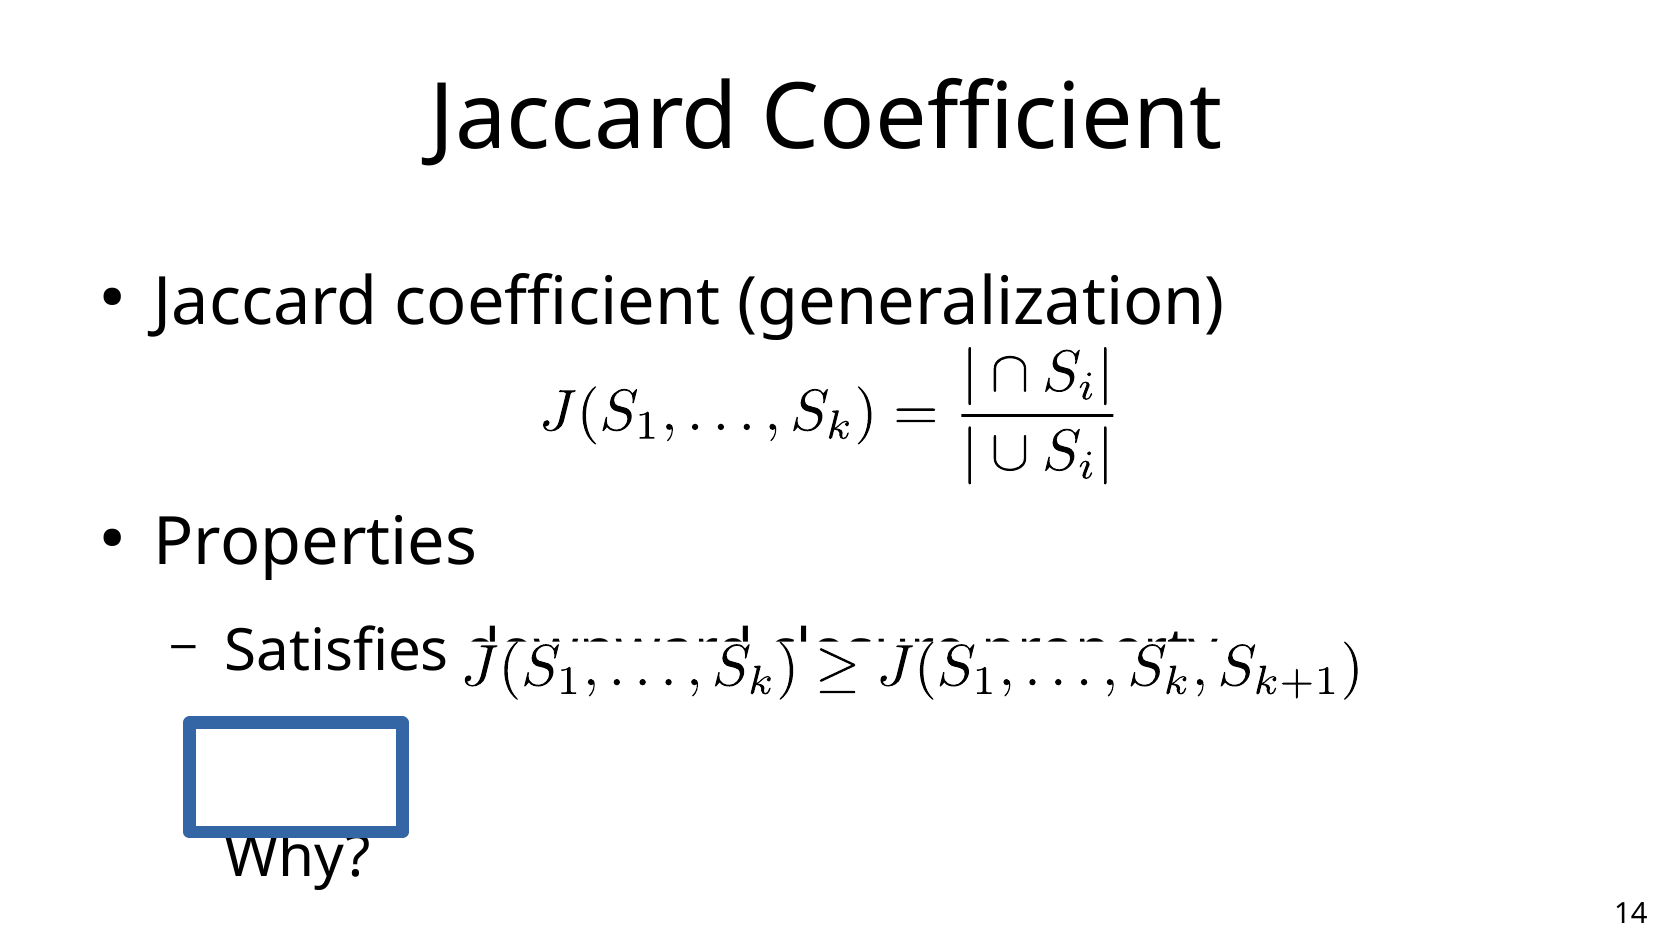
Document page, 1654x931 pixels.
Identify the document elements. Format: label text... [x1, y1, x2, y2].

list Jaccard coefficient (generalization) Properties Satisfies downward closure property Why? [82, 253, 1571, 901]
title Jaccard Coefficient [82, 1, 1571, 226]
text_box [460, 641, 1364, 700]
text_box [538, 347, 1114, 485]
